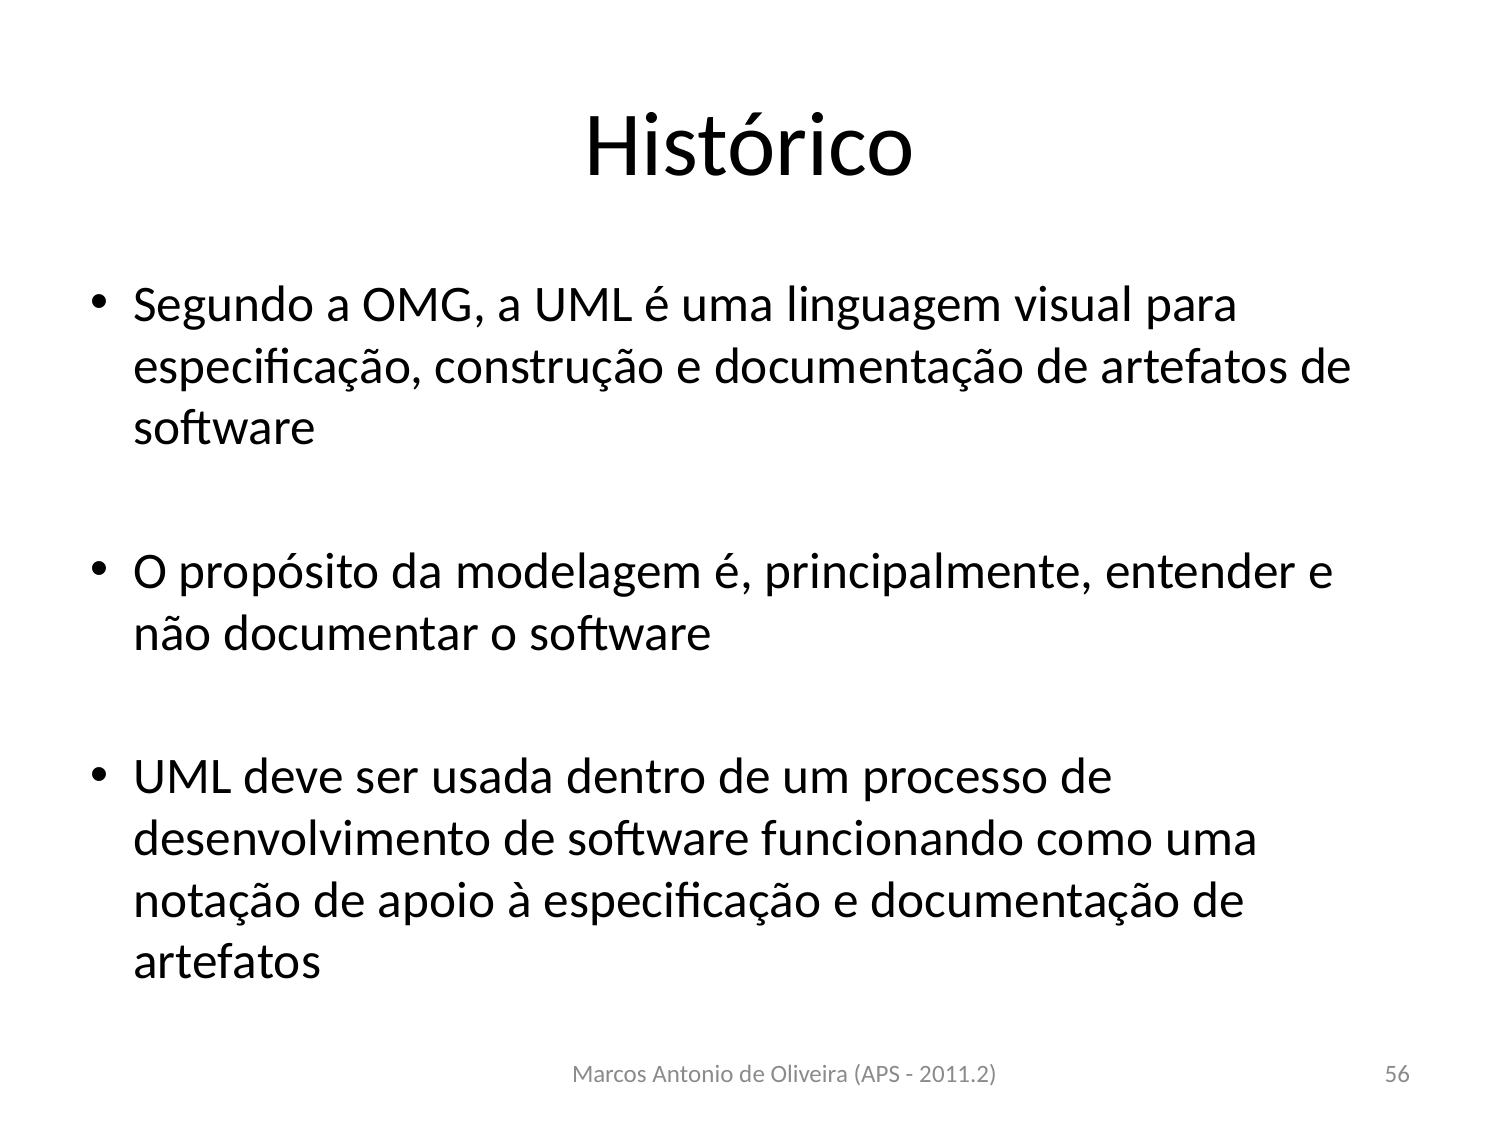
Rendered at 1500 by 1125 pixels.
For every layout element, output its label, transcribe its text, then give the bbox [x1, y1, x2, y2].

slide_number <número> [1074, 1042, 1425, 1103]
footer Marcos Antonio de Oliveira (APS - 2011.2) [512, 1042, 1058, 1103]
title Histórico [75, 45, 1425, 233]
list Segundo a OMG, a UML é uma linguagem visual para especificação, construção e documentação de artefatos de software O propósito da modelagem é, principalmente, entender e não documentar o software UML deve ser usada dentro de um processo de desenvolvimento de software funcionando como uma notação de apoio à especificação e documentação de artefatos [75, 262, 1425, 1005]
